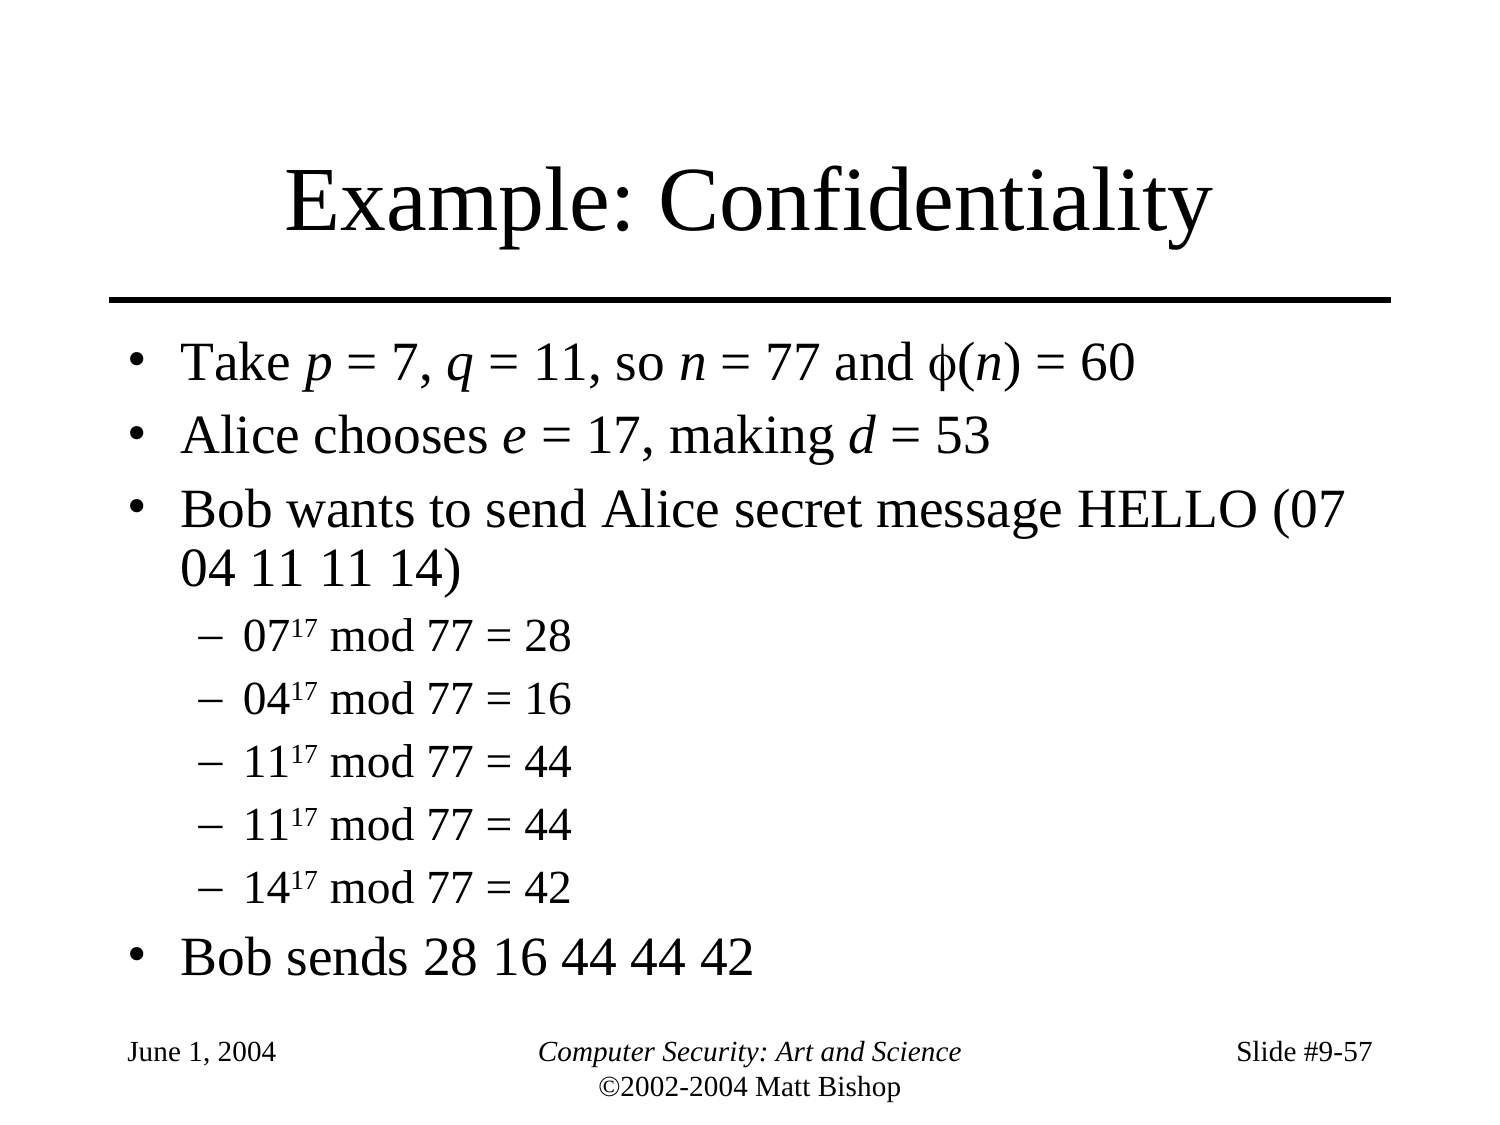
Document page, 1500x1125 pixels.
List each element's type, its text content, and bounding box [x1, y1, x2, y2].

list Take p = 7, q = 11, so n = 77 and (n) = 60 Alice chooses e = 17, making d = 53 Bob wants to send Alice secret message HELLO (07 04 11 11 14) 0717 mod 77 = 28 0417 mod 77 = 16 1117 mod 77 = 44 1117 mod 77 = 44 1417 mod 77 = 42 Bob sends 28 16 44 44 42 [112, 324, 1388, 1000]
title Example: Confidentiality [112, 99, 1388, 288]
